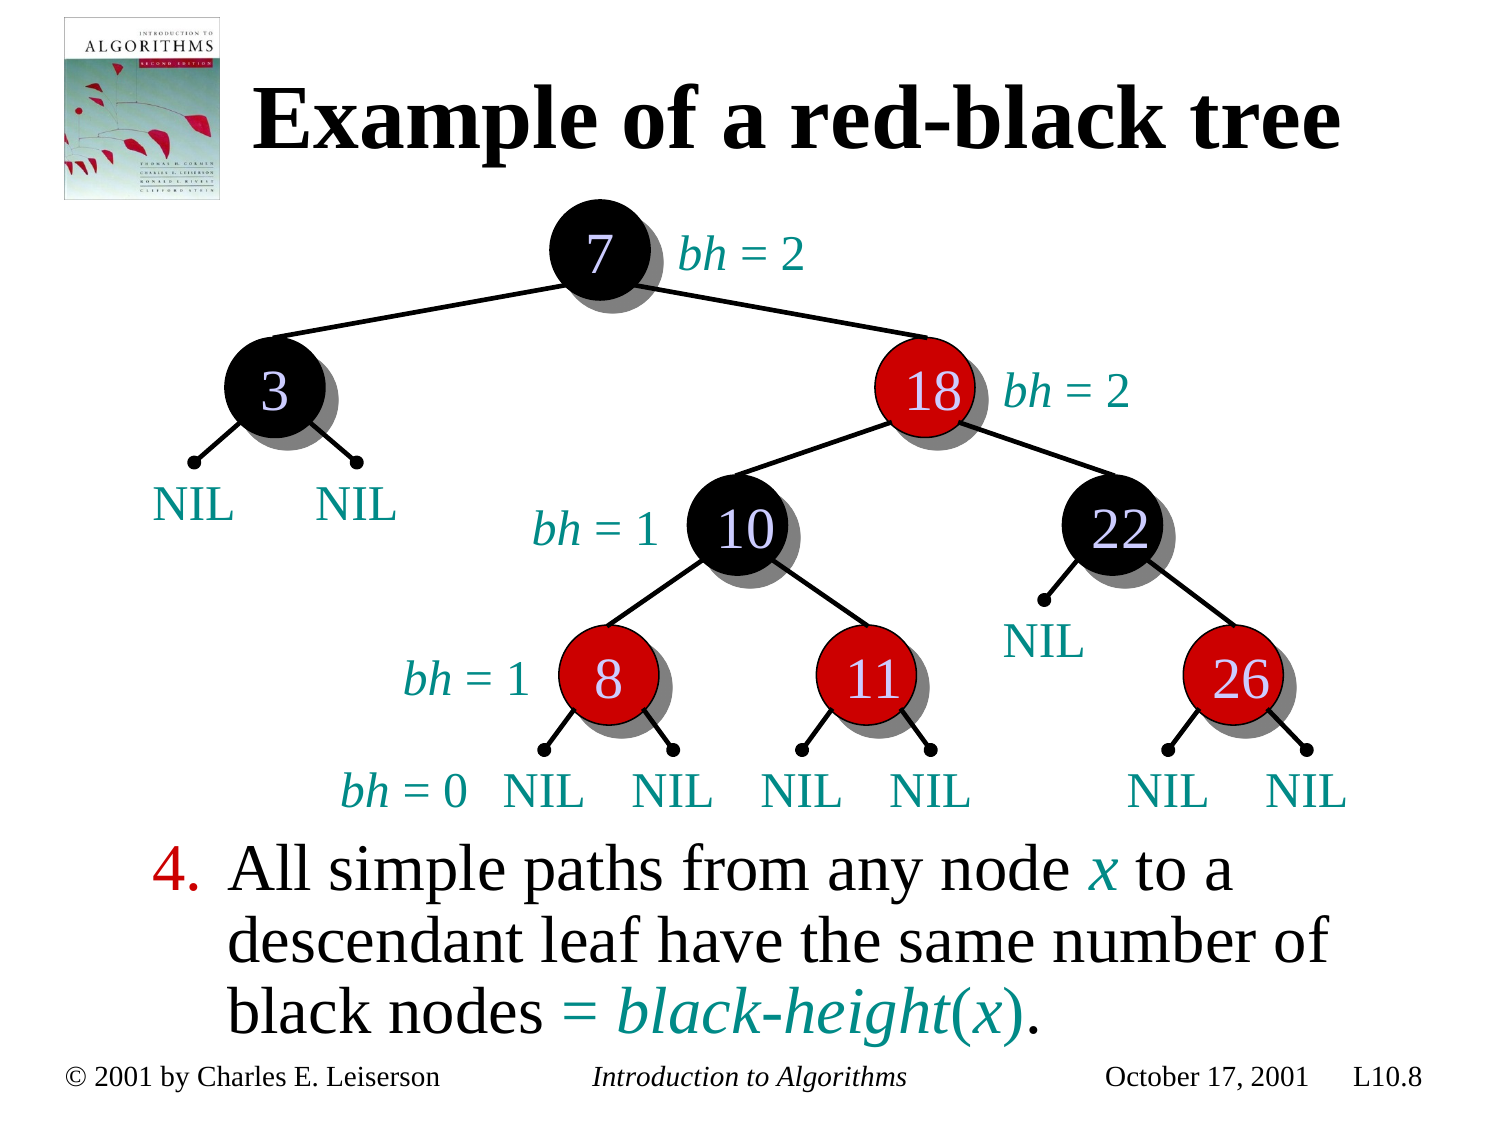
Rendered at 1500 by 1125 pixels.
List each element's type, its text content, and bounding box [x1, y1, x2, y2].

text_box October 17, 2001 L10.<number> [982, 1049, 1438, 1101]
text_box bh = 2 [662, 212, 821, 288]
picture [64, 17, 220, 200]
text_box bh = 1 [516, 487, 675, 563]
text_box bh = 0 [325, 749, 484, 826]
text_box 26 [1183, 625, 1284, 726]
text_box All simple paths from any node x to a descendant leaf have the same number of black nodes = black-height(x). [137, 824, 1355, 1057]
text_box 8 [558, 625, 659, 726]
text_box NIL [987, 599, 1101, 676]
text_box NIL [616, 749, 730, 826]
text_box 22 [1062, 475, 1163, 576]
text_box NIL [1250, 749, 1364, 826]
title Example of a red-black tree [237, 24, 1475, 213]
text_box 7 [549, 199, 651, 300]
text_box Introduction to Algorithms [577, 1057, 923, 1101]
text_box 11 [816, 625, 917, 726]
text_box NIL [487, 749, 601, 826]
text_box NIL [1111, 749, 1225, 826]
text_box NIL [137, 462, 251, 538]
text_box NIL [874, 749, 988, 826]
text_box NIL [300, 462, 414, 538]
text_box 3 [224, 337, 325, 438]
text_box 18 [874, 337, 976, 438]
text_box bh = 2 [987, 349, 1146, 426]
text_box NIL [745, 749, 859, 826]
text_box 10 [687, 475, 788, 576]
text_box bh = 1 [387, 637, 546, 713]
